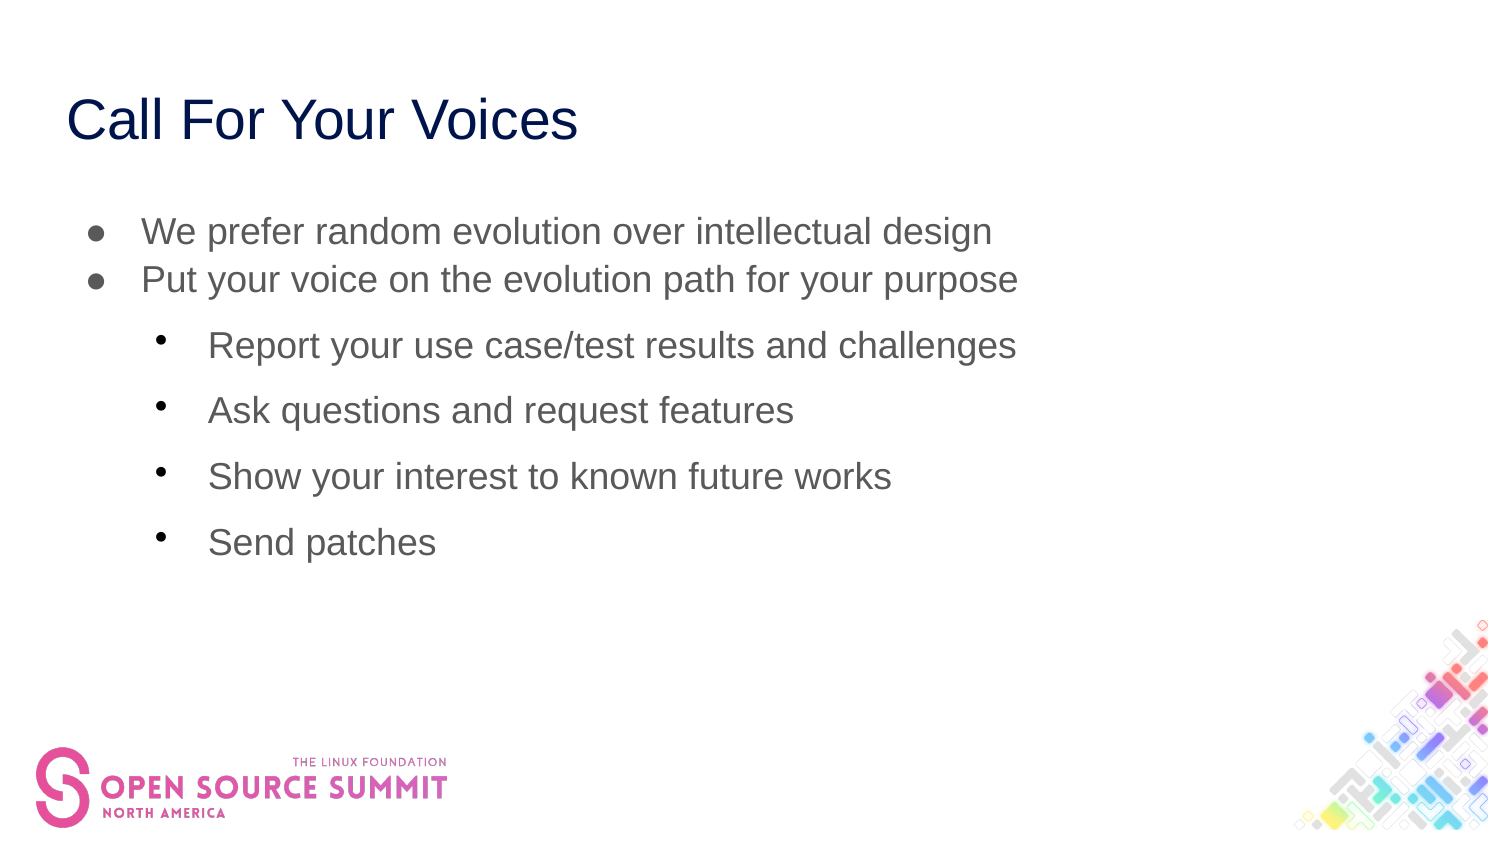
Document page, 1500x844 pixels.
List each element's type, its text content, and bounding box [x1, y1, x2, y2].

picture [1294, 620, 1488, 830]
title Call For Your Voices [51, 72, 1449, 167]
list We prefer random evolution over intellectual design Put your voice on the evolution path for your purpose Report your use case/test results and challenges Ask questions and request features Show your interest to known future works Send patches [51, 189, 1449, 734]
picture [36, 747, 447, 828]
